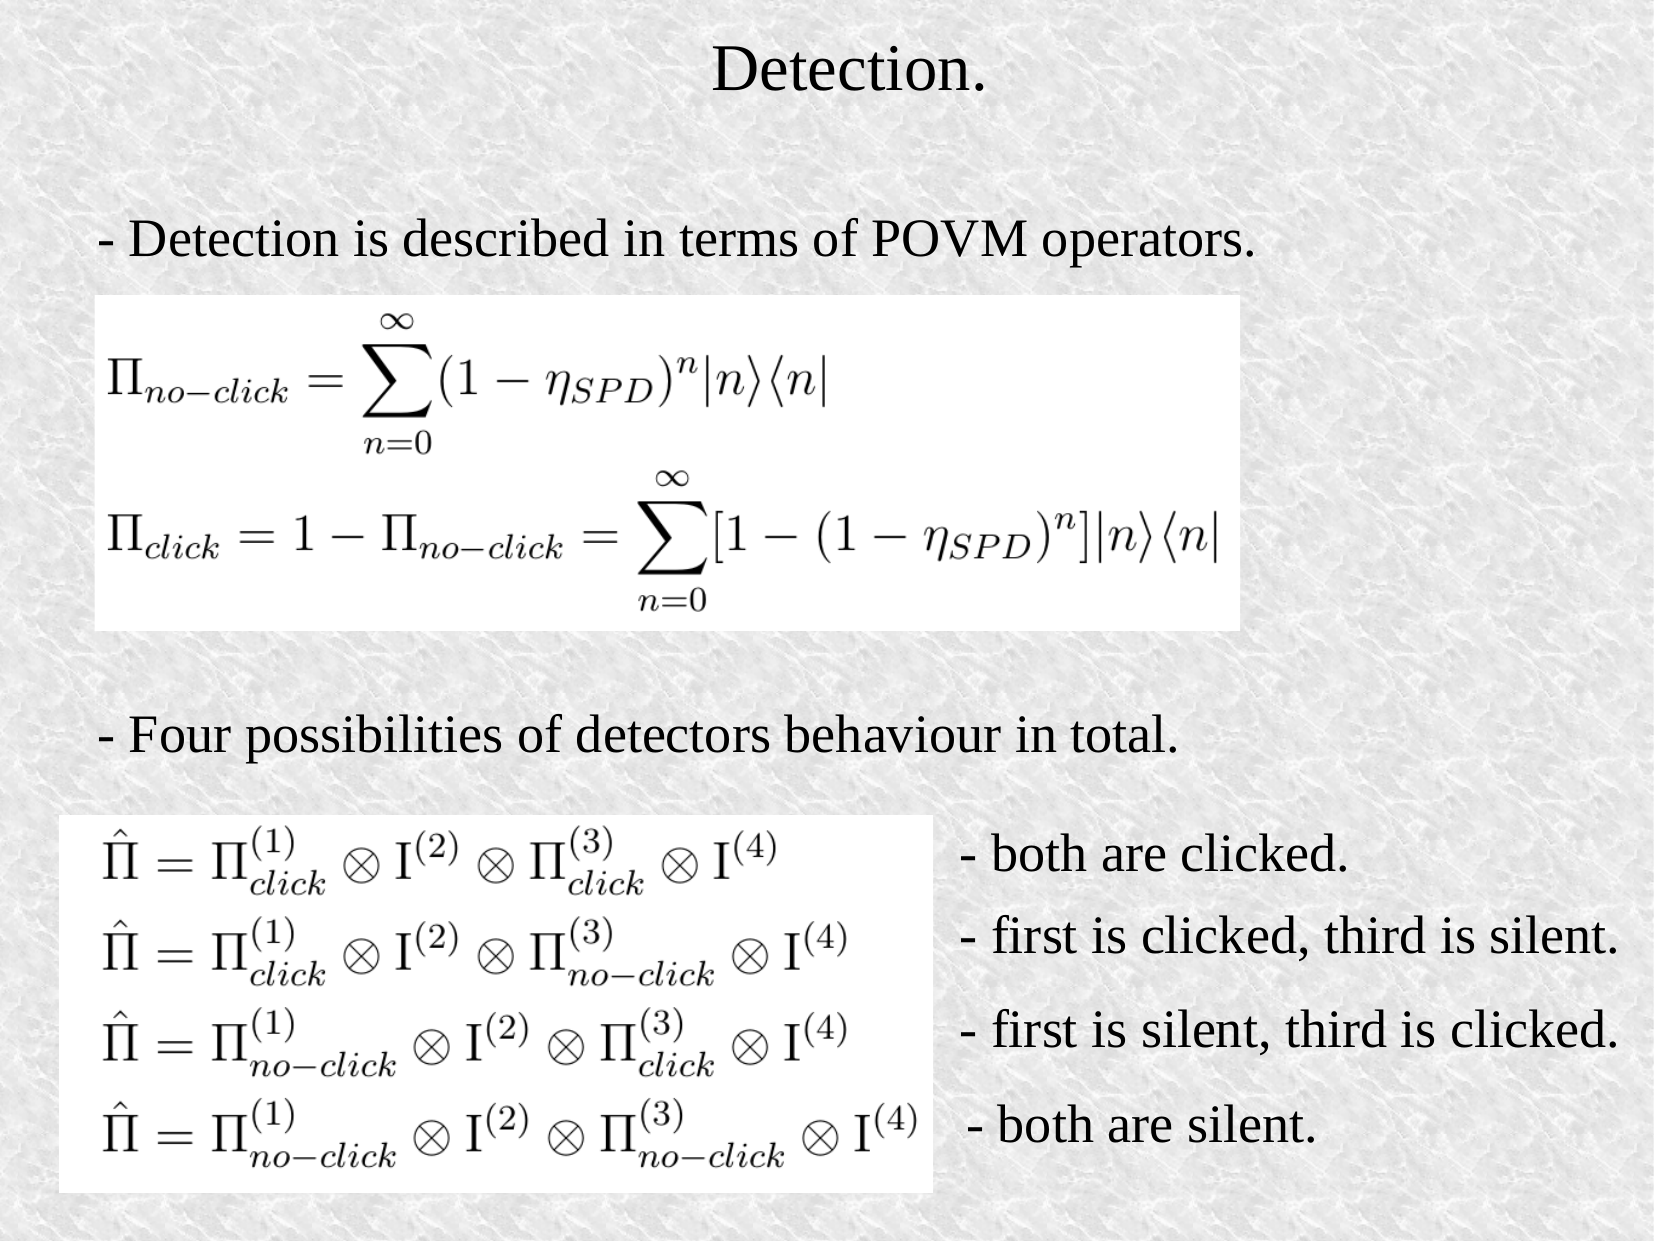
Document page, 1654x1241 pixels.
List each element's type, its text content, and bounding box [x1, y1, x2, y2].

picture [0, 0, 1654, 1241]
text_box - first is silent, third is clicked. [944, 992, 1642, 1067]
text_box - both are clicked. [944, 816, 1380, 897]
text_box - both are silent. [951, 1086, 1342, 1170]
text_box - Detection is described in terms of POVM operators. [82, 200, 1300, 276]
text_box - Four possibilities of detectors behaviour in total. [82, 696, 1205, 792]
text_box - first is clicked, third is silent. [944, 897, 1642, 973]
text_box Detection. [696, 23, 1040, 130]
